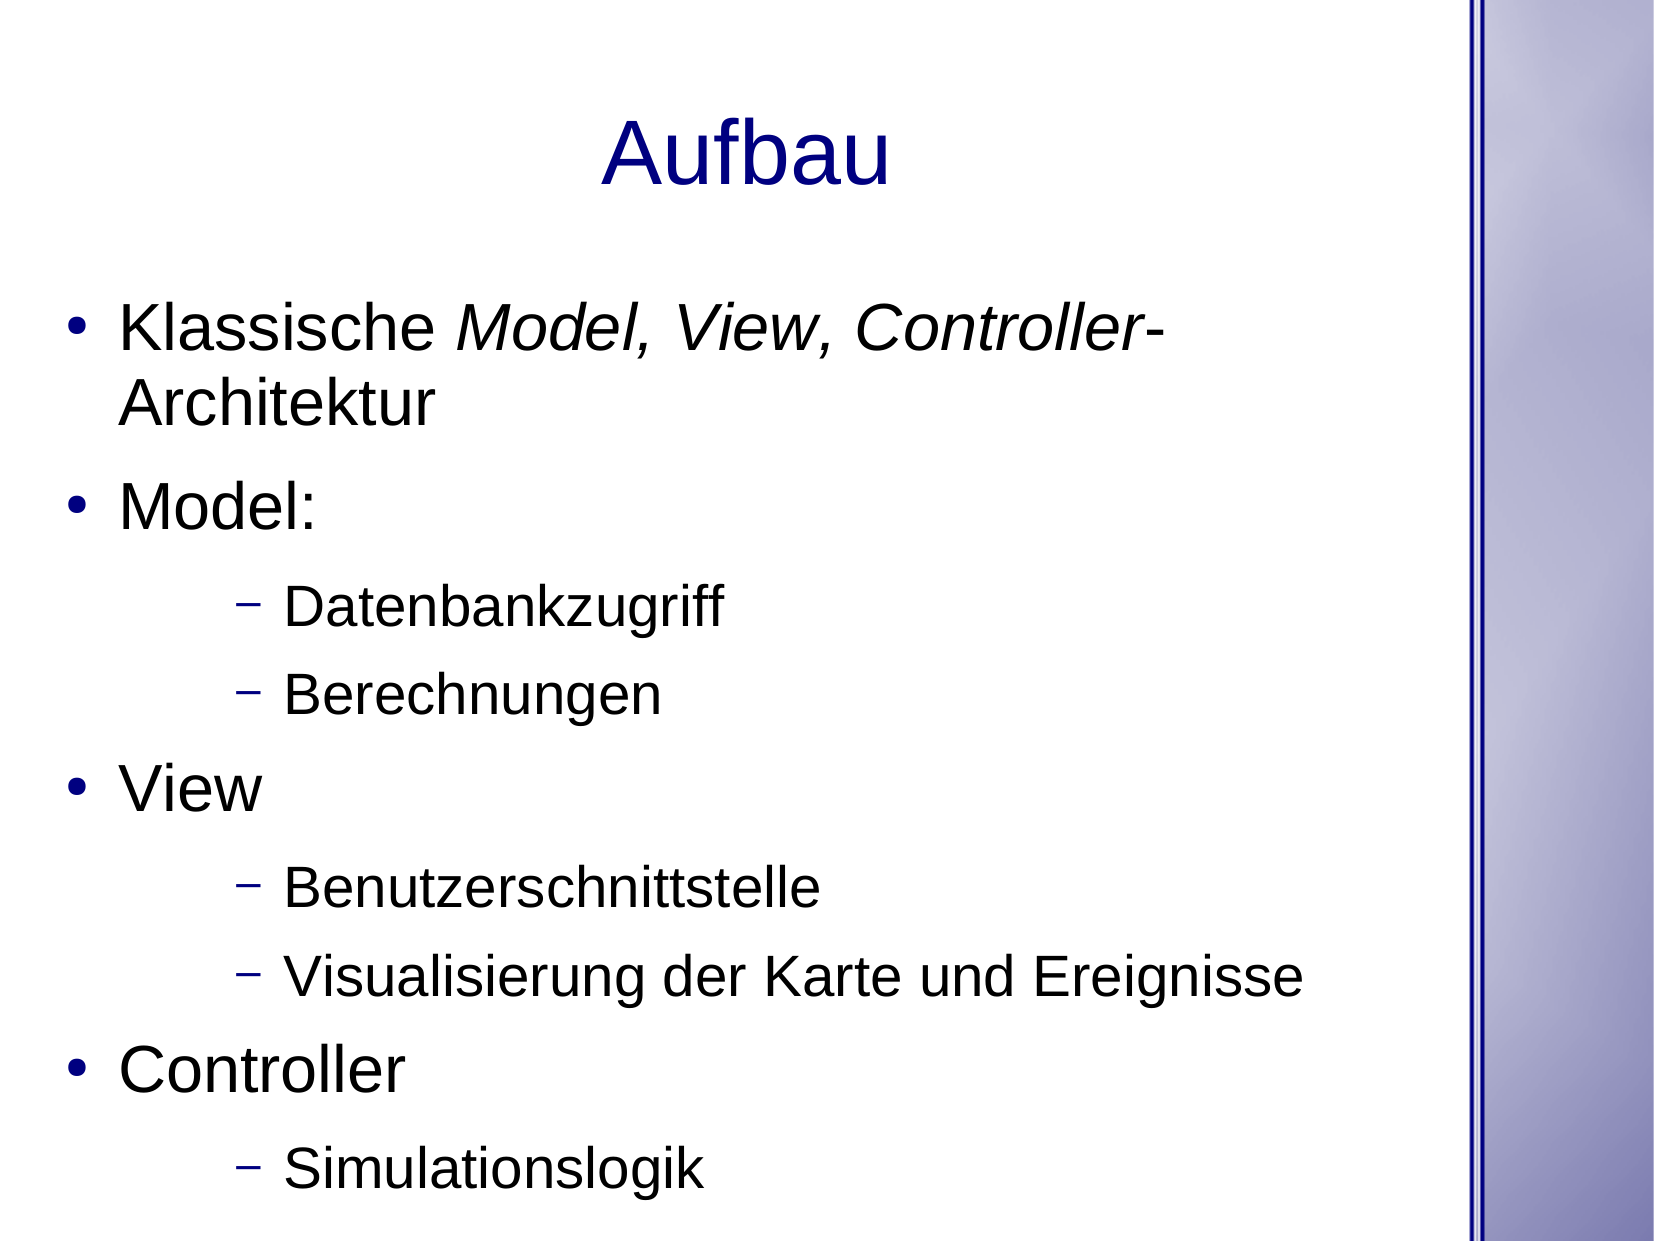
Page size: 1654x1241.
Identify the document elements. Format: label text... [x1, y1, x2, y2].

picture [0, 0, 1654, 1241]
list Klassische Model, View, Controller-Architektur Model: Datenbankzugriff Berechnungen View Benutzerschnittstelle Visualisierung der Karte und Ereignisse Controller Simulationslogik [47, 290, 1447, 1225]
title Aufbau [47, 49, 1447, 257]
